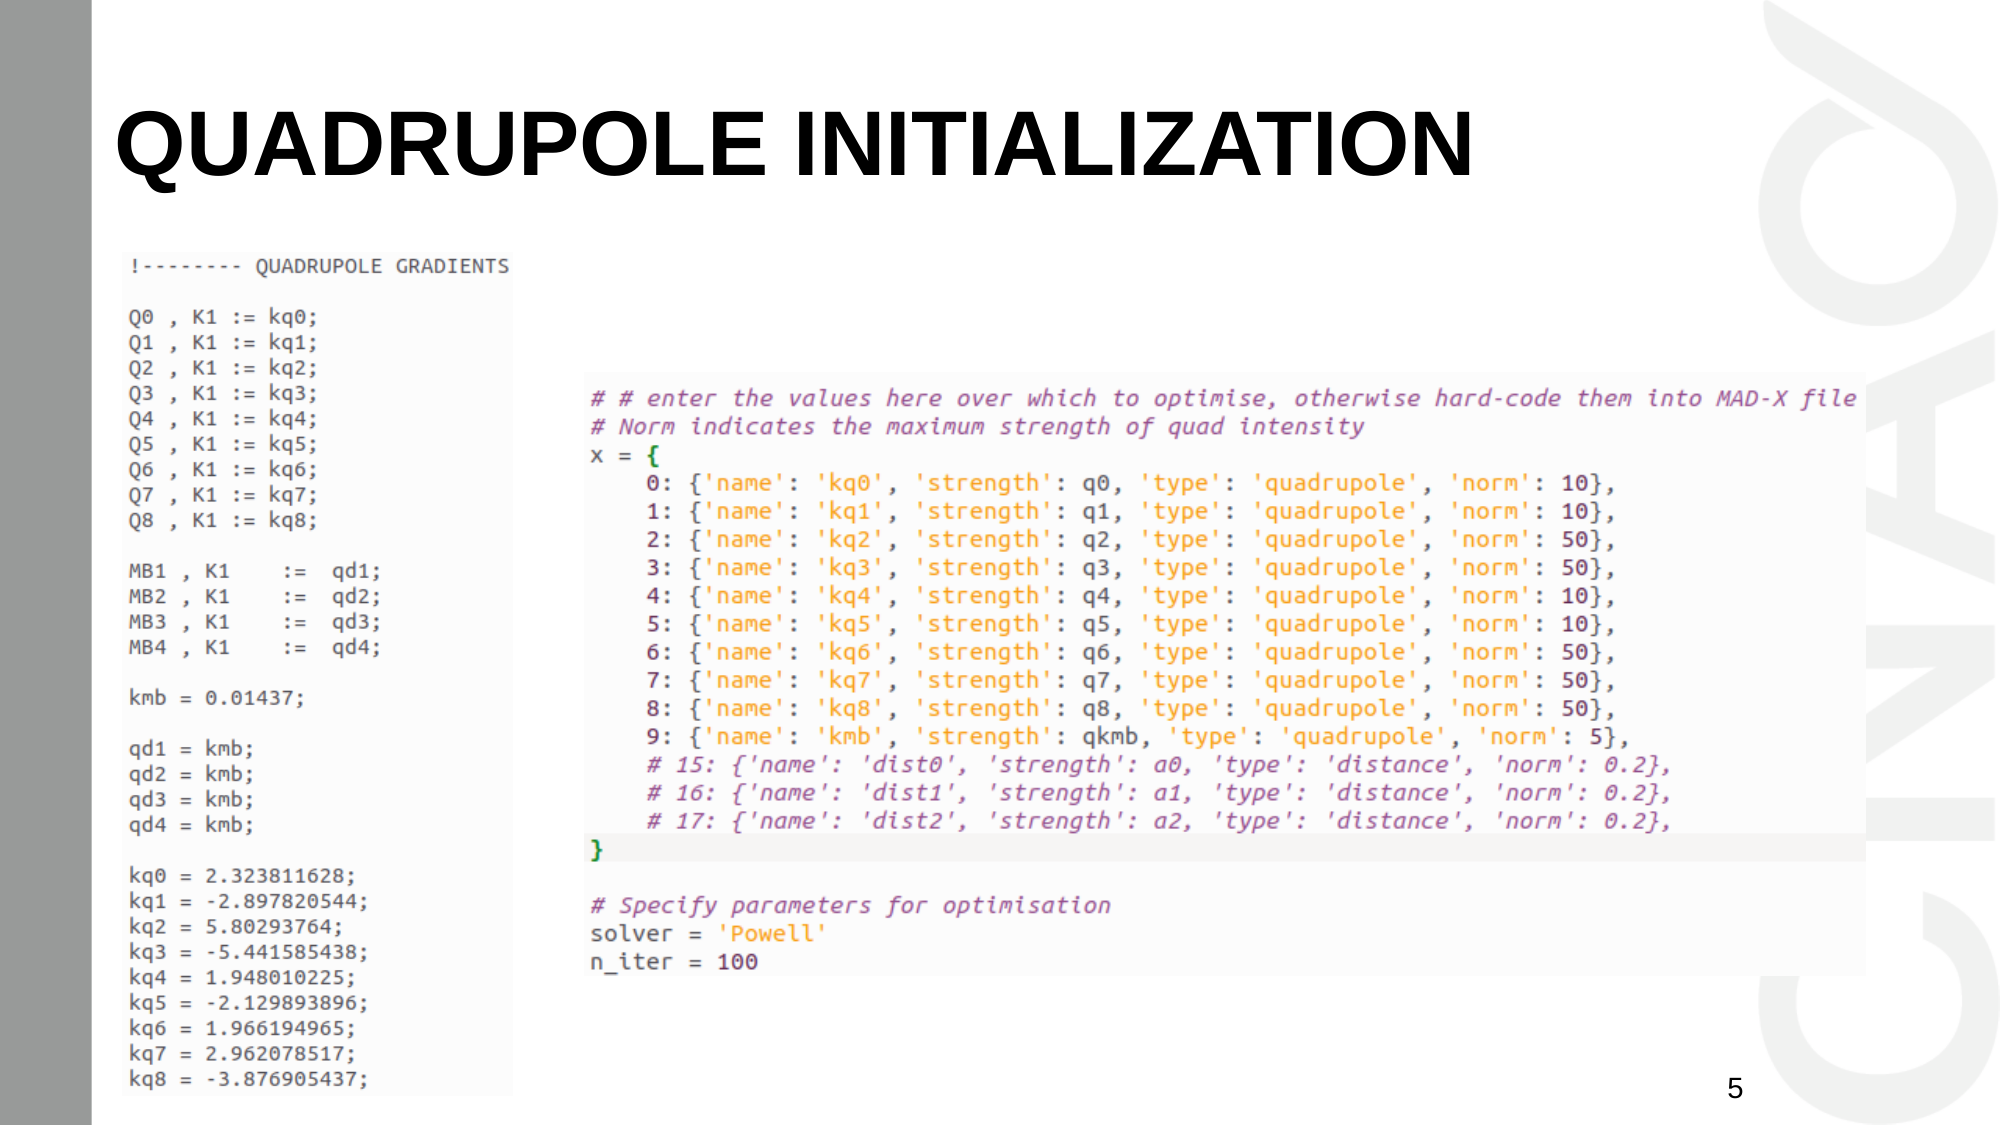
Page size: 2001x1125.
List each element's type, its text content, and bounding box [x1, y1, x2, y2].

title QUADRUPOLE INITIALIZATION [99, 45, 1900, 233]
picture [584, 0, 2000, 1125]
picture [122, 252, 513, 1096]
